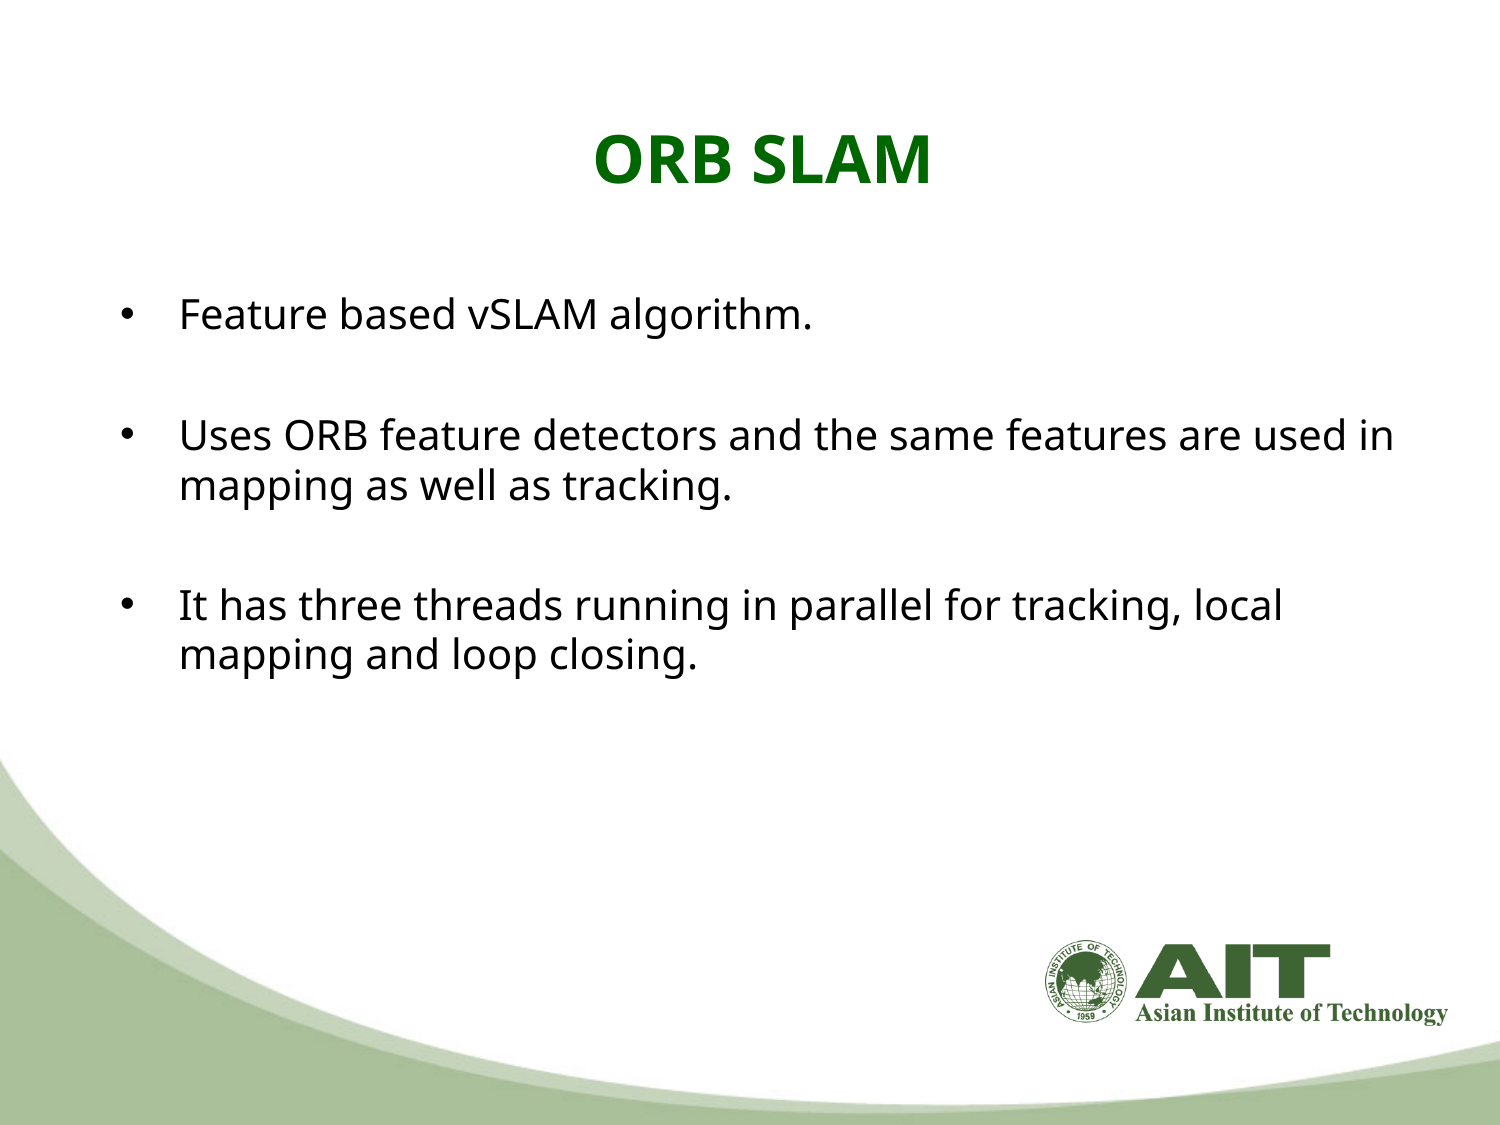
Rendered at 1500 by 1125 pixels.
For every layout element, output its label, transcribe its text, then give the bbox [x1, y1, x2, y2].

title ORB SLAM [88, 63, 1439, 251]
list Feature based vSLAM algorithm. Uses ORB feature detectors and the same features are used in mapping as well as tracking. It has three threads running in parallel for tracking, local mapping and loop closing. [88, 280, 1439, 1024]
picture [0, 0, 1500, 1125]
